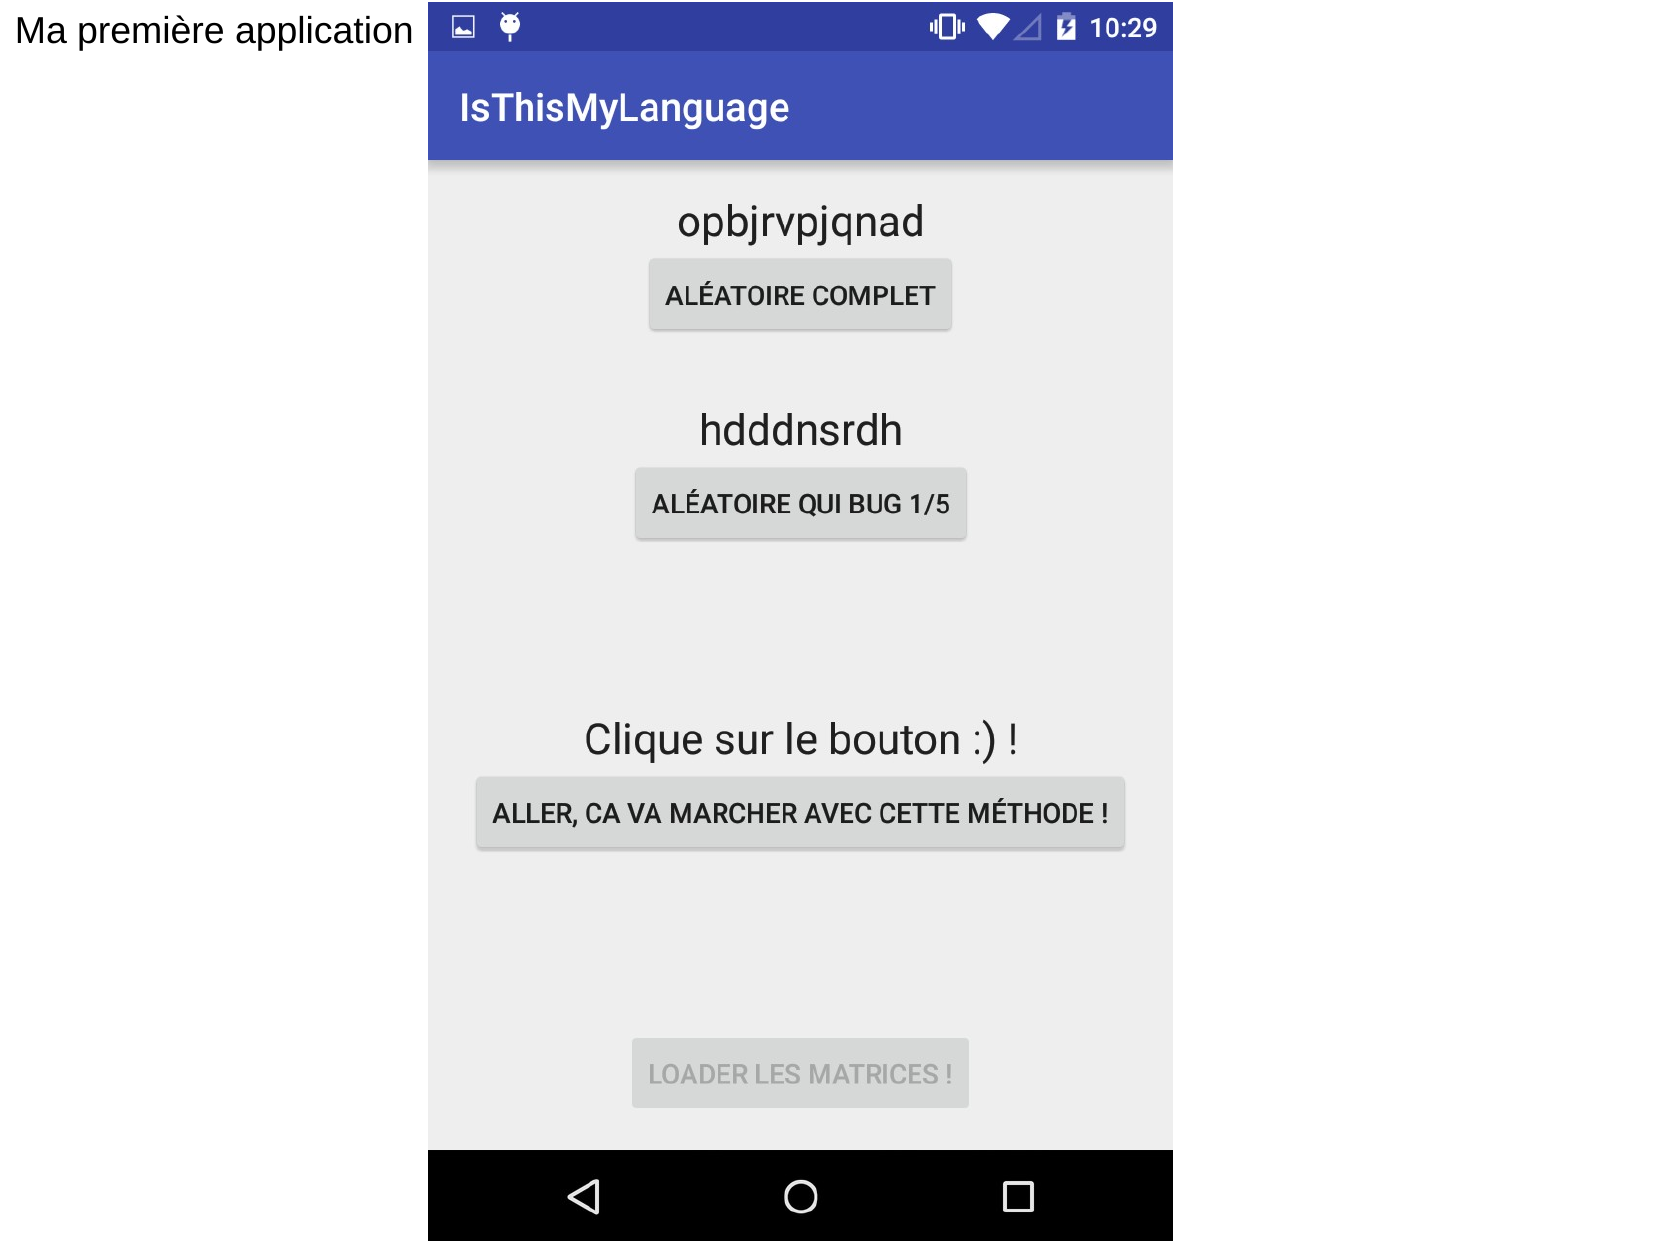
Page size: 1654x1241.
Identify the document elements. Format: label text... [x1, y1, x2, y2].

text_box Ma première application [0, 2, 428, 60]
picture [428, 2, 1173, 1241]
